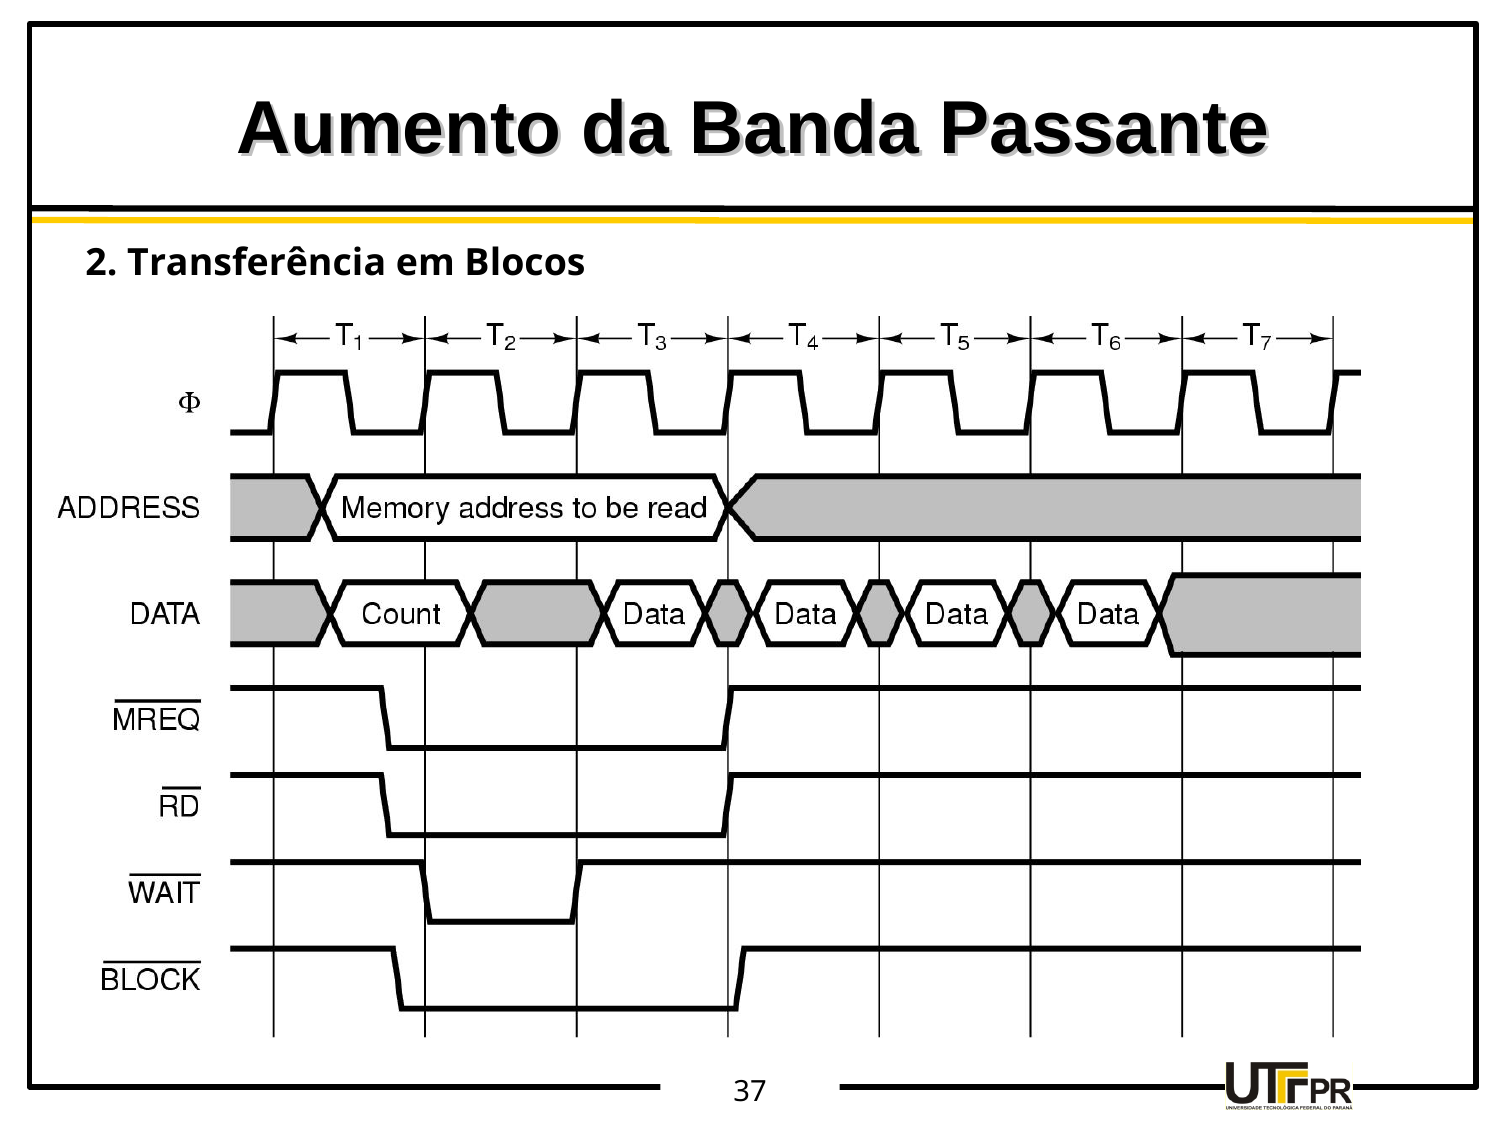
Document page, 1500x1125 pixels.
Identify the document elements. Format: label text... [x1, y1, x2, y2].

picture [53, 289, 1366, 1059]
picture [1225, 1062, 1353, 1110]
text_box 2. Transferência em Blocos [70, 230, 602, 292]
title Aumento da Banda Passante [29, 85, 1477, 180]
